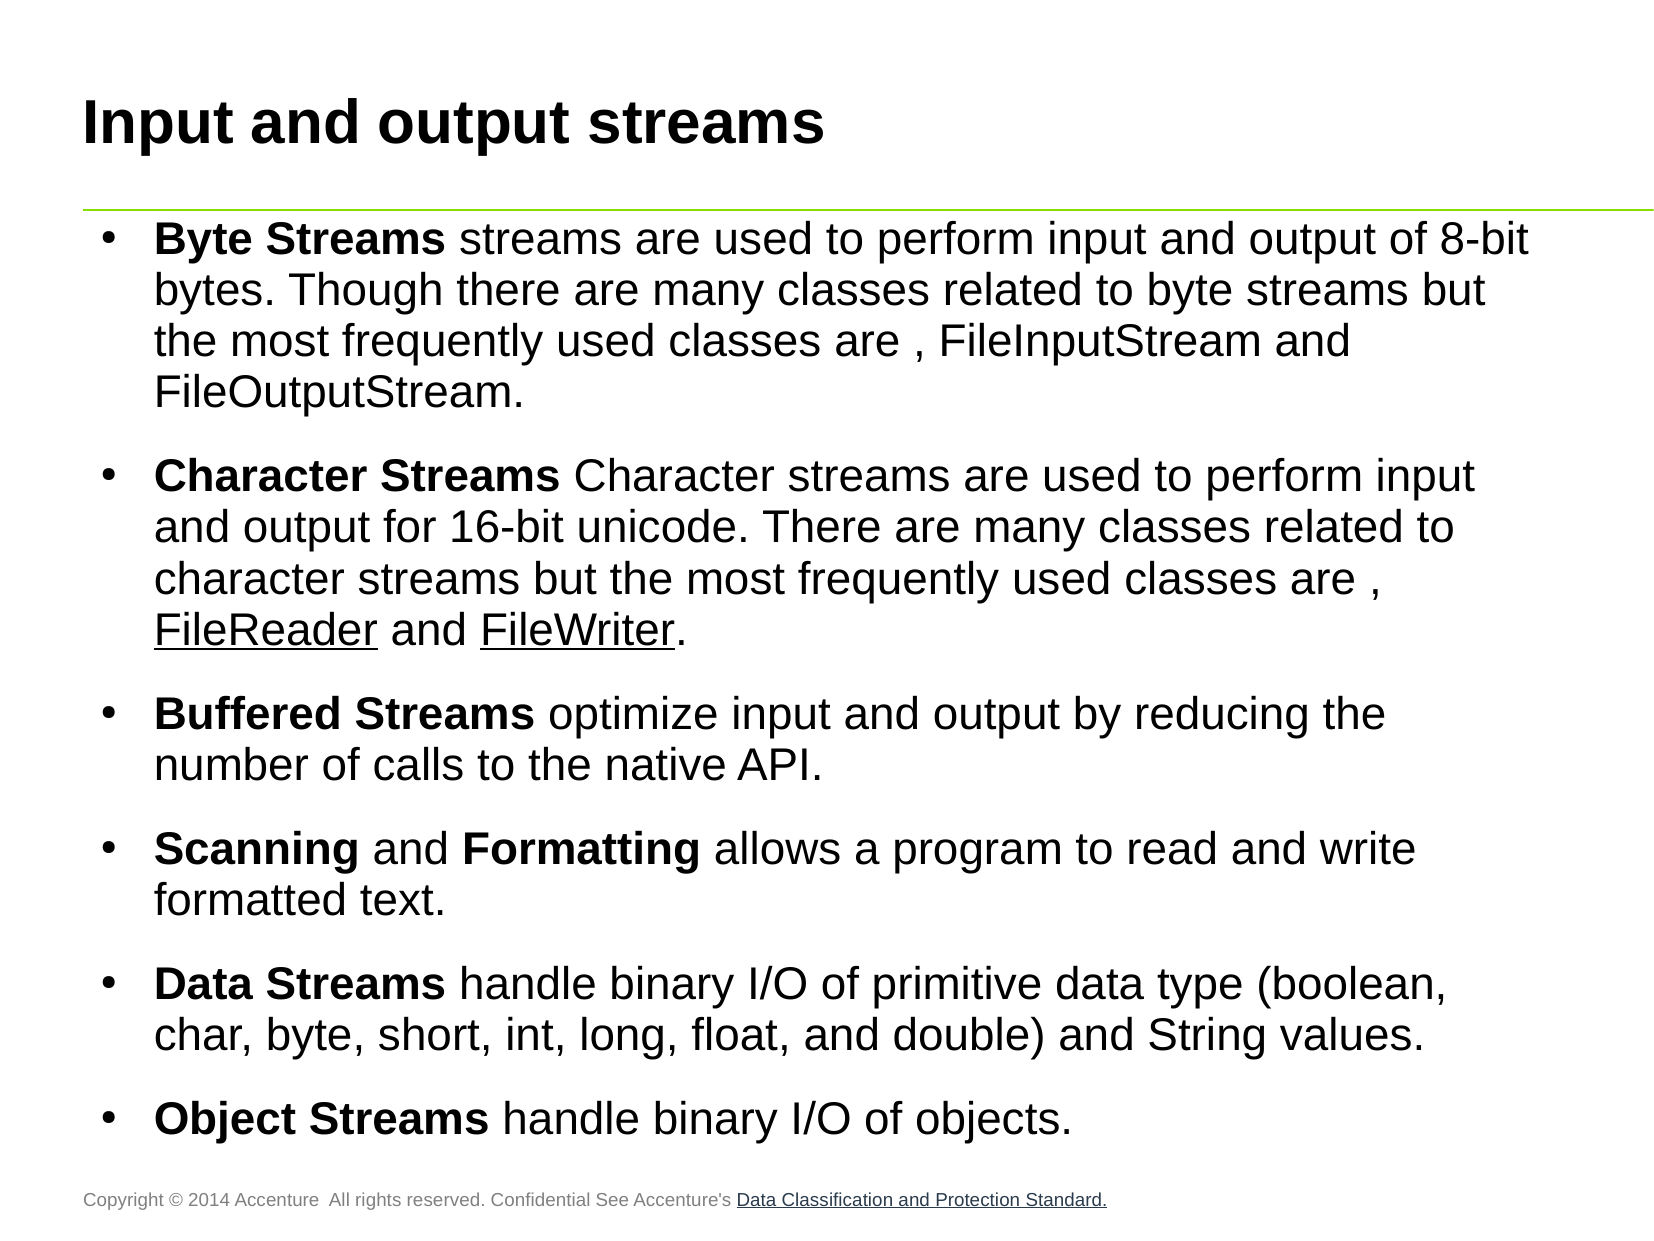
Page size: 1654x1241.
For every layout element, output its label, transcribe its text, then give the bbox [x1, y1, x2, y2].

title Input and output streams [82, 49, 1571, 196]
list Byte Streams streams are used to perform input and output of 8-bit bytes. Though there are many classes related to byte streams but the most frequently used classes are , FileInputStream and FileOutputStream. Character Streams Character streams are used to perform input and output for 16-bit unicode. There are many classes related to character streams but the most frequently used classes are , FileReader and FileWriter. Buffered Streams optimize input and output by reducing the number of calls to the native API. Scanning and Formatting allows a program to read and write formatted text. Data Streams handle binary I/O of primitive data type (boolean, char, byte, short, int, long, float, and double) and String values. Object Streams handle binary I/O of objects. [82, 212, 1538, 1182]
